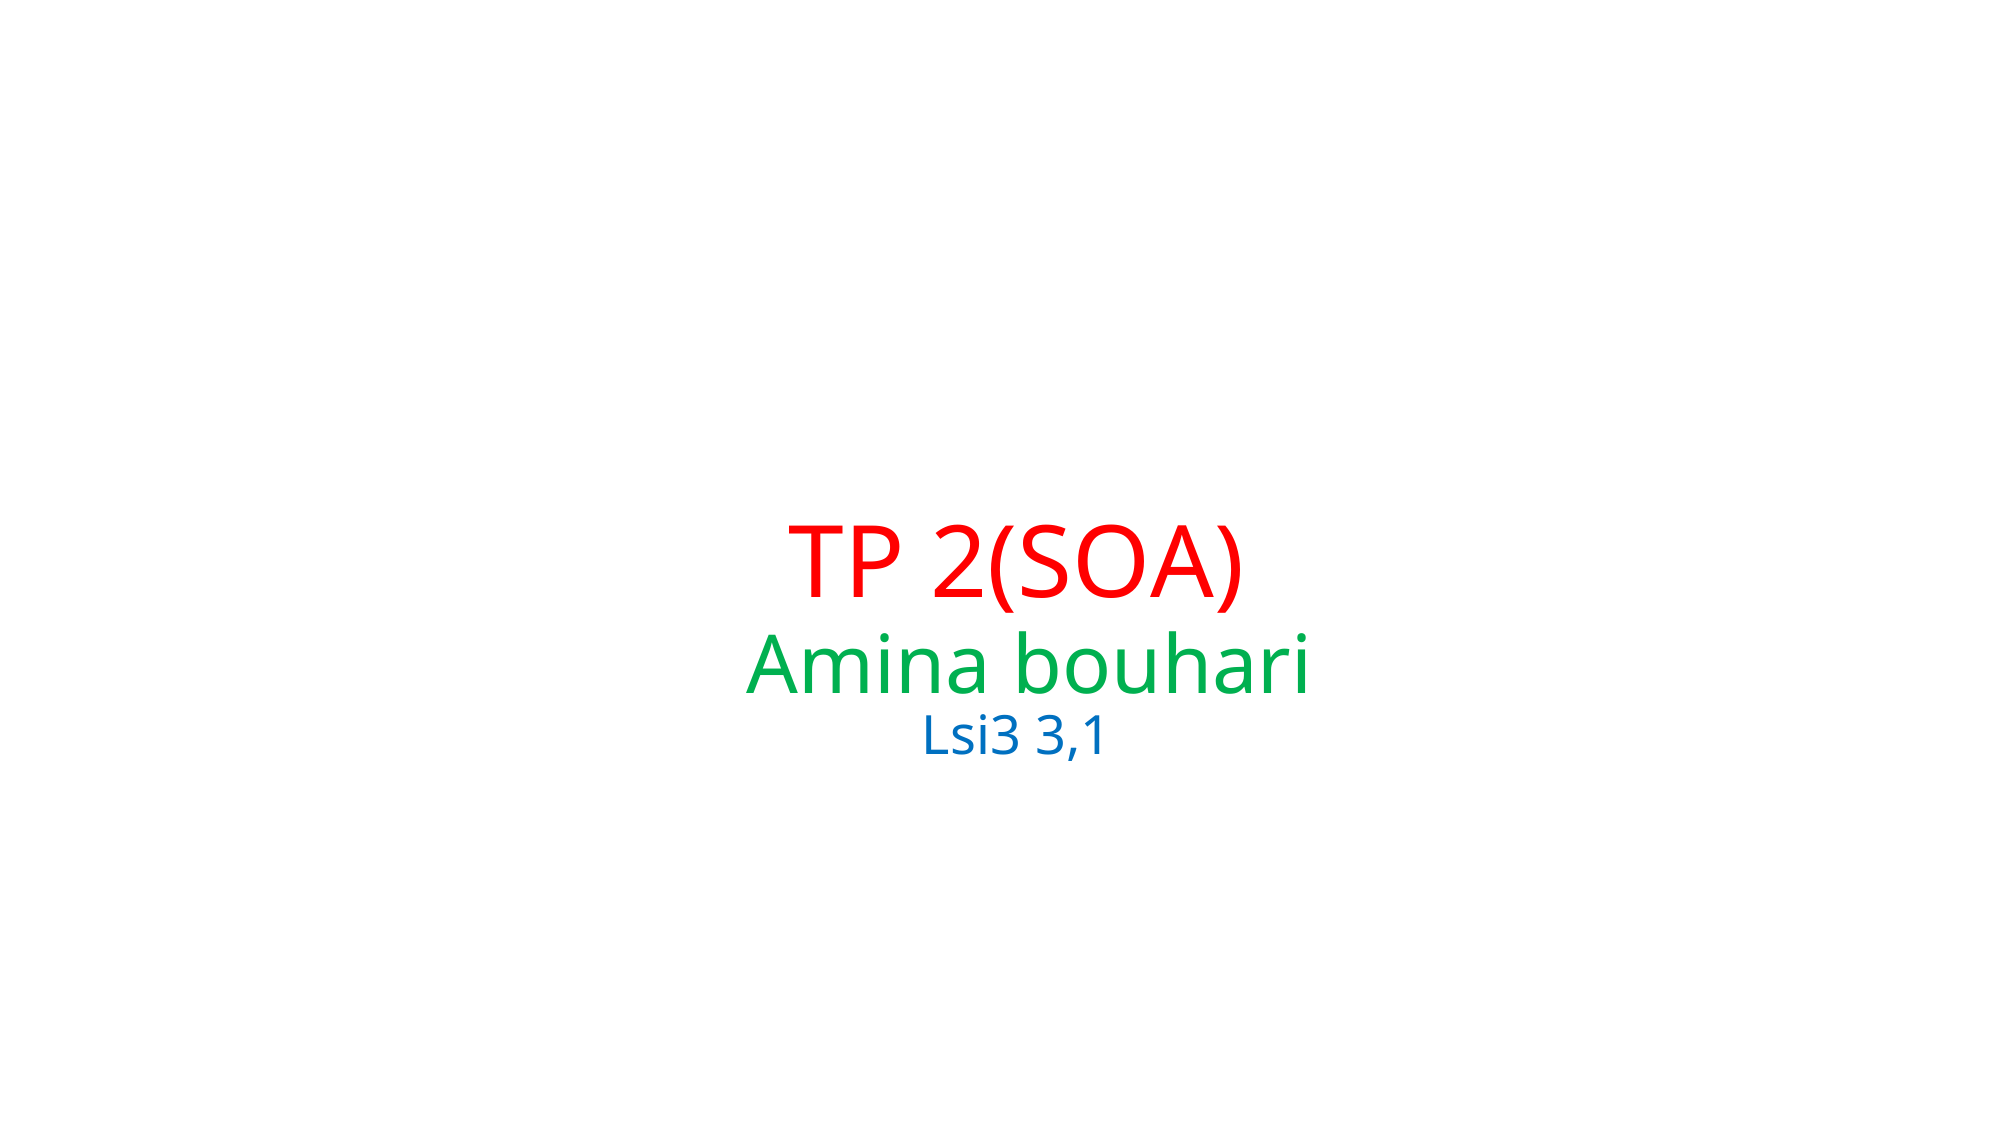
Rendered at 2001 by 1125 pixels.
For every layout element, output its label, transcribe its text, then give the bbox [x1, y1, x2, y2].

text_box TP 2(SOA) Amina bouhari Lsi3 3,1 [266, 476, 1767, 869]
